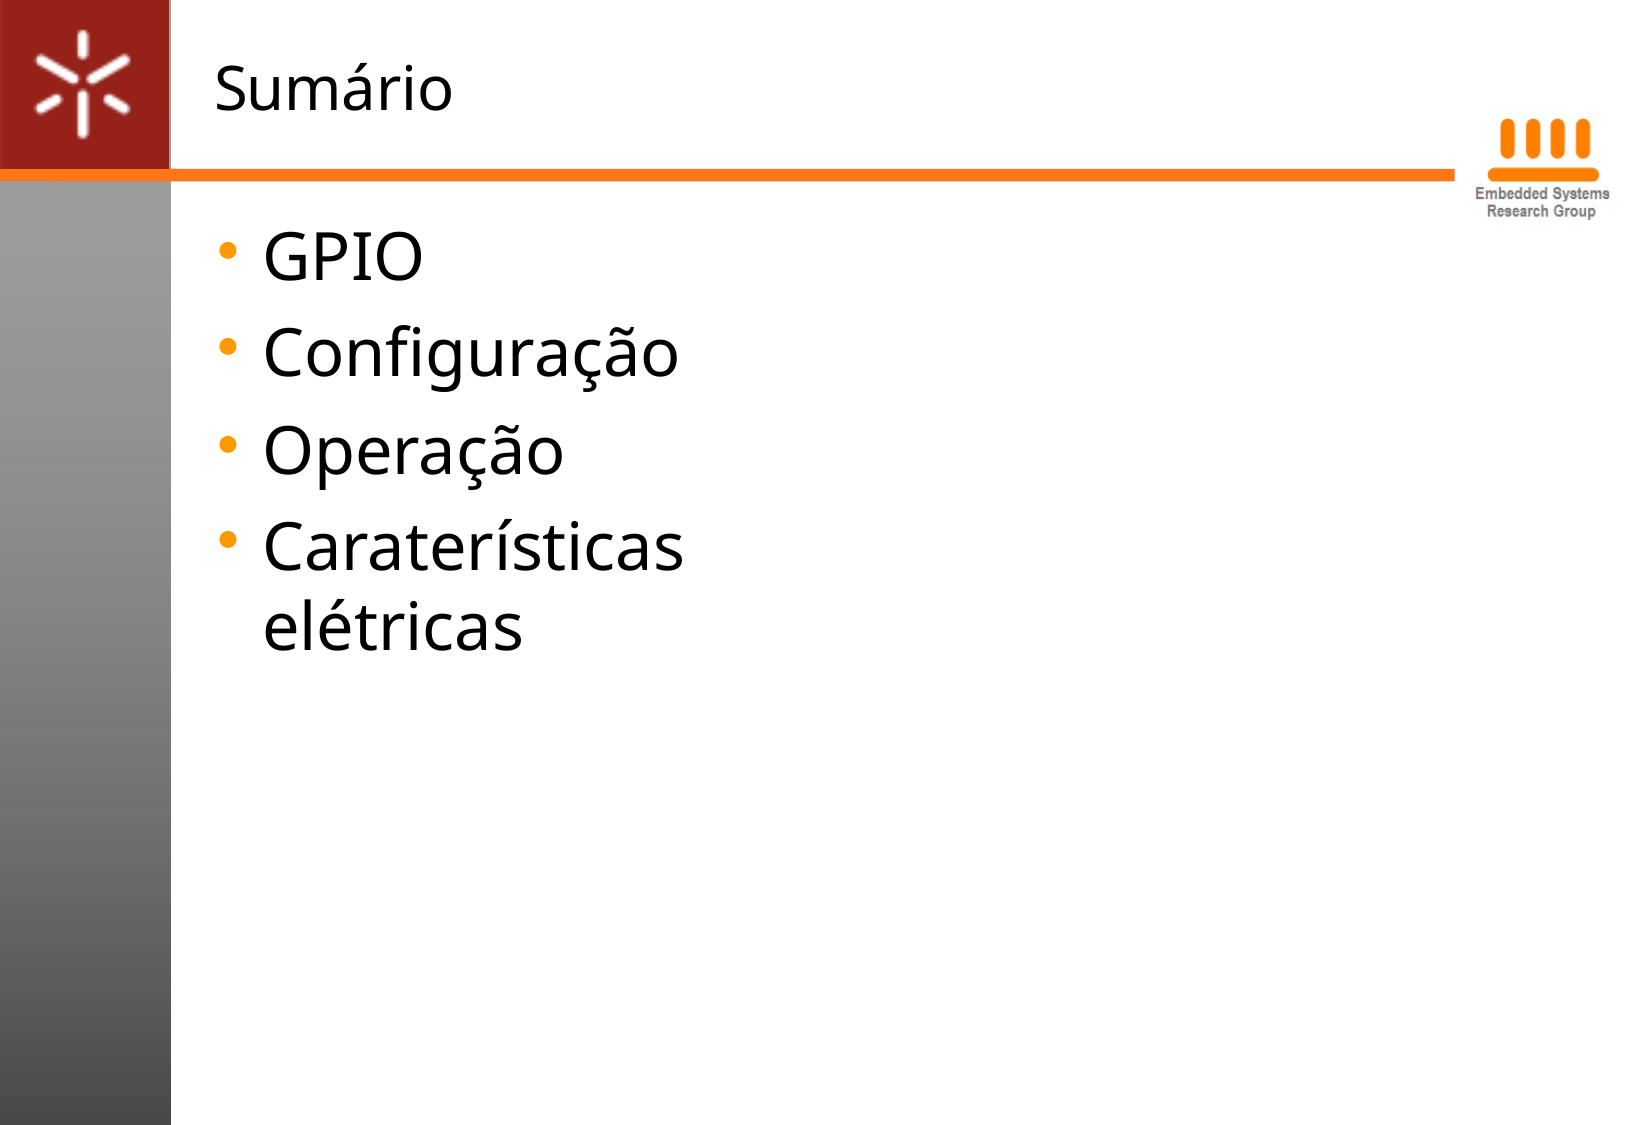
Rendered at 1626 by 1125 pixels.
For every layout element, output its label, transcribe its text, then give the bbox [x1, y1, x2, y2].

text_box GPIO Configuração Operação Caraterísticas elétricas [214, 196, 922, 664]
title Sumário [212, 46, 638, 237]
picture [0, 182, 171, 1125]
picture [0, 0, 171, 169]
picture [1475, 118, 1610, 220]
